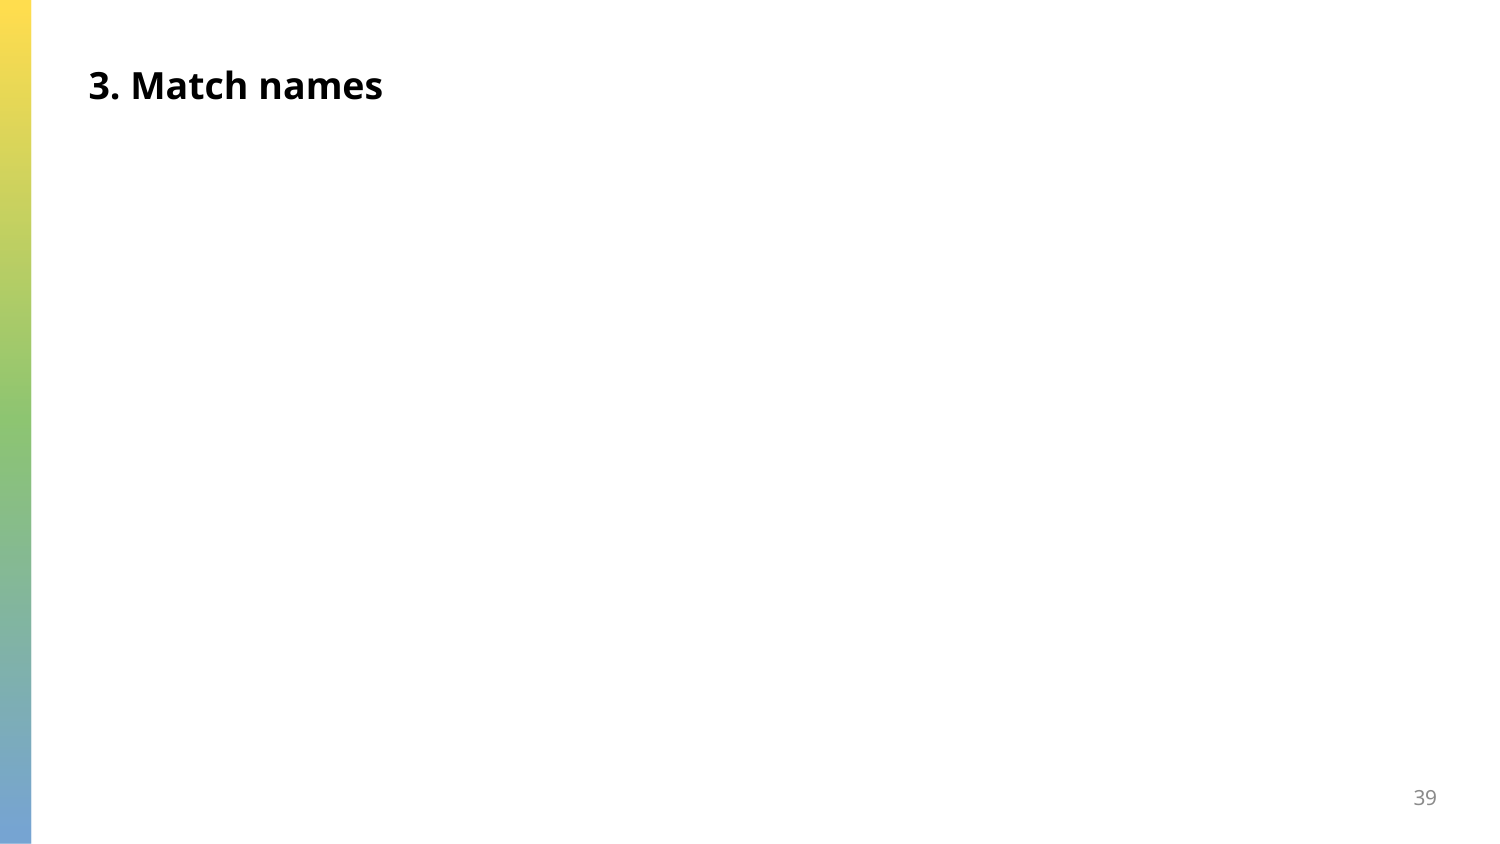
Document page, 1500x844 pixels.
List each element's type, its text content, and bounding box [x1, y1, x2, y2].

list 3. Match names [88, 61, 1442, 157]
picture [0, 0, 1500, 844]
